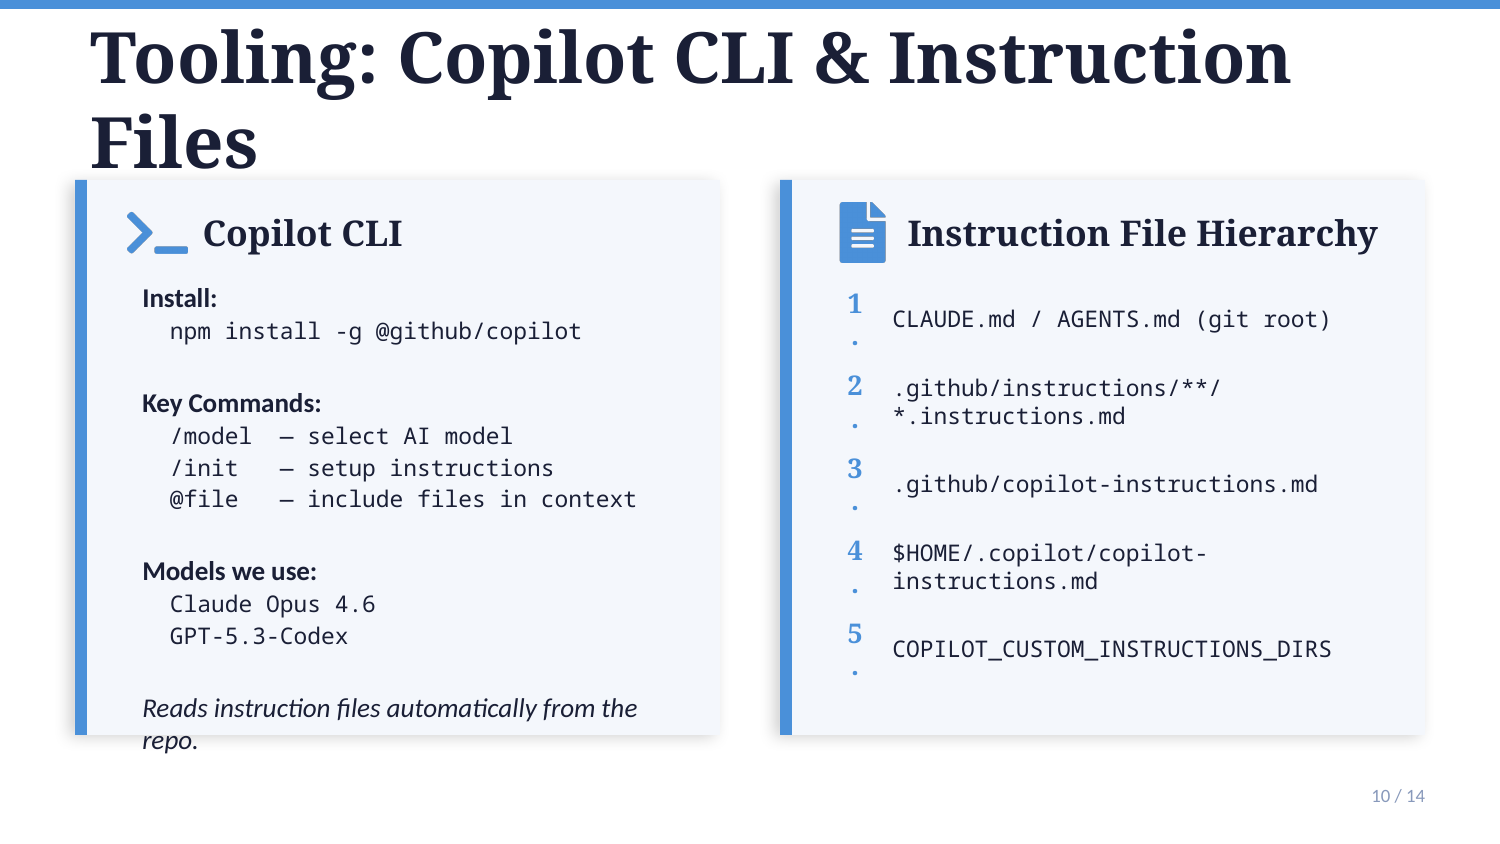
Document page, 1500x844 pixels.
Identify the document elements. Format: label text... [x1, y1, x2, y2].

text_box .github/instructions/**/*.instructions.md [877, 375, 1403, 428]
text_box 1. [832, 292, 877, 345]
text_box 5. [832, 622, 877, 675]
text_box Copilot CLI [202, 202, 683, 263]
picture [127, 202, 188, 263]
text_box 3. [832, 457, 877, 510]
text_box 10 / 14 [1289, 772, 1440, 818]
text_box 2. [832, 375, 877, 428]
text_box 4. [832, 540, 877, 593]
text_box CLAUDE.md / AGENTS.md (git root) [877, 292, 1403, 345]
text_box [0, 0, 1500, 9]
text_box [779, 179, 1425, 735]
text_box $HOME/.copilot/copilot-instructions.md [877, 540, 1403, 593]
picture [832, 202, 893, 263]
text_box .github/copilot-instructions.md [877, 457, 1403, 510]
text_box COPILOT_CUSTOM_INSTRUCTIONS_DIRS [877, 622, 1403, 675]
text_box Instruction File Hierarchy [907, 202, 1403, 263]
text_box Tooling: Copilot CLI & Instruction Files [89, 44, 1410, 150]
text_box [74, 179, 720, 735]
text_box Install: npm install -g @github/copilot Key Commands: /model — select AI model /init — setup instructions @file — include files in context Models we use: Claude Opus 4.6 GPT-5.3-Codex Reads instruction files automatically from the repo. [127, 277, 683, 758]
